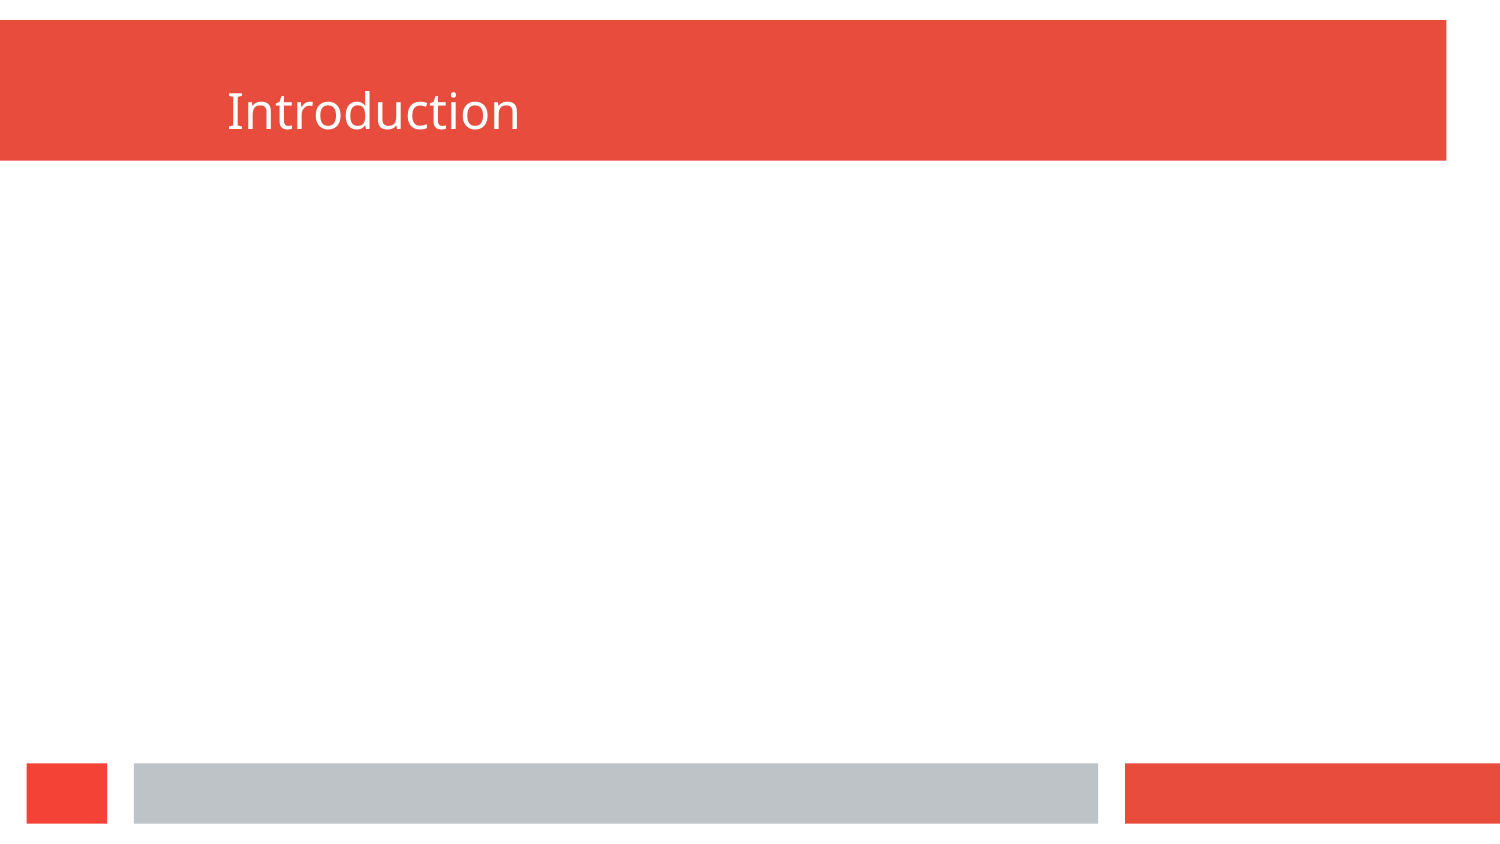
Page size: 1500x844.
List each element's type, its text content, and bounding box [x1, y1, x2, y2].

title Introduction [212, 64, 1368, 215]
